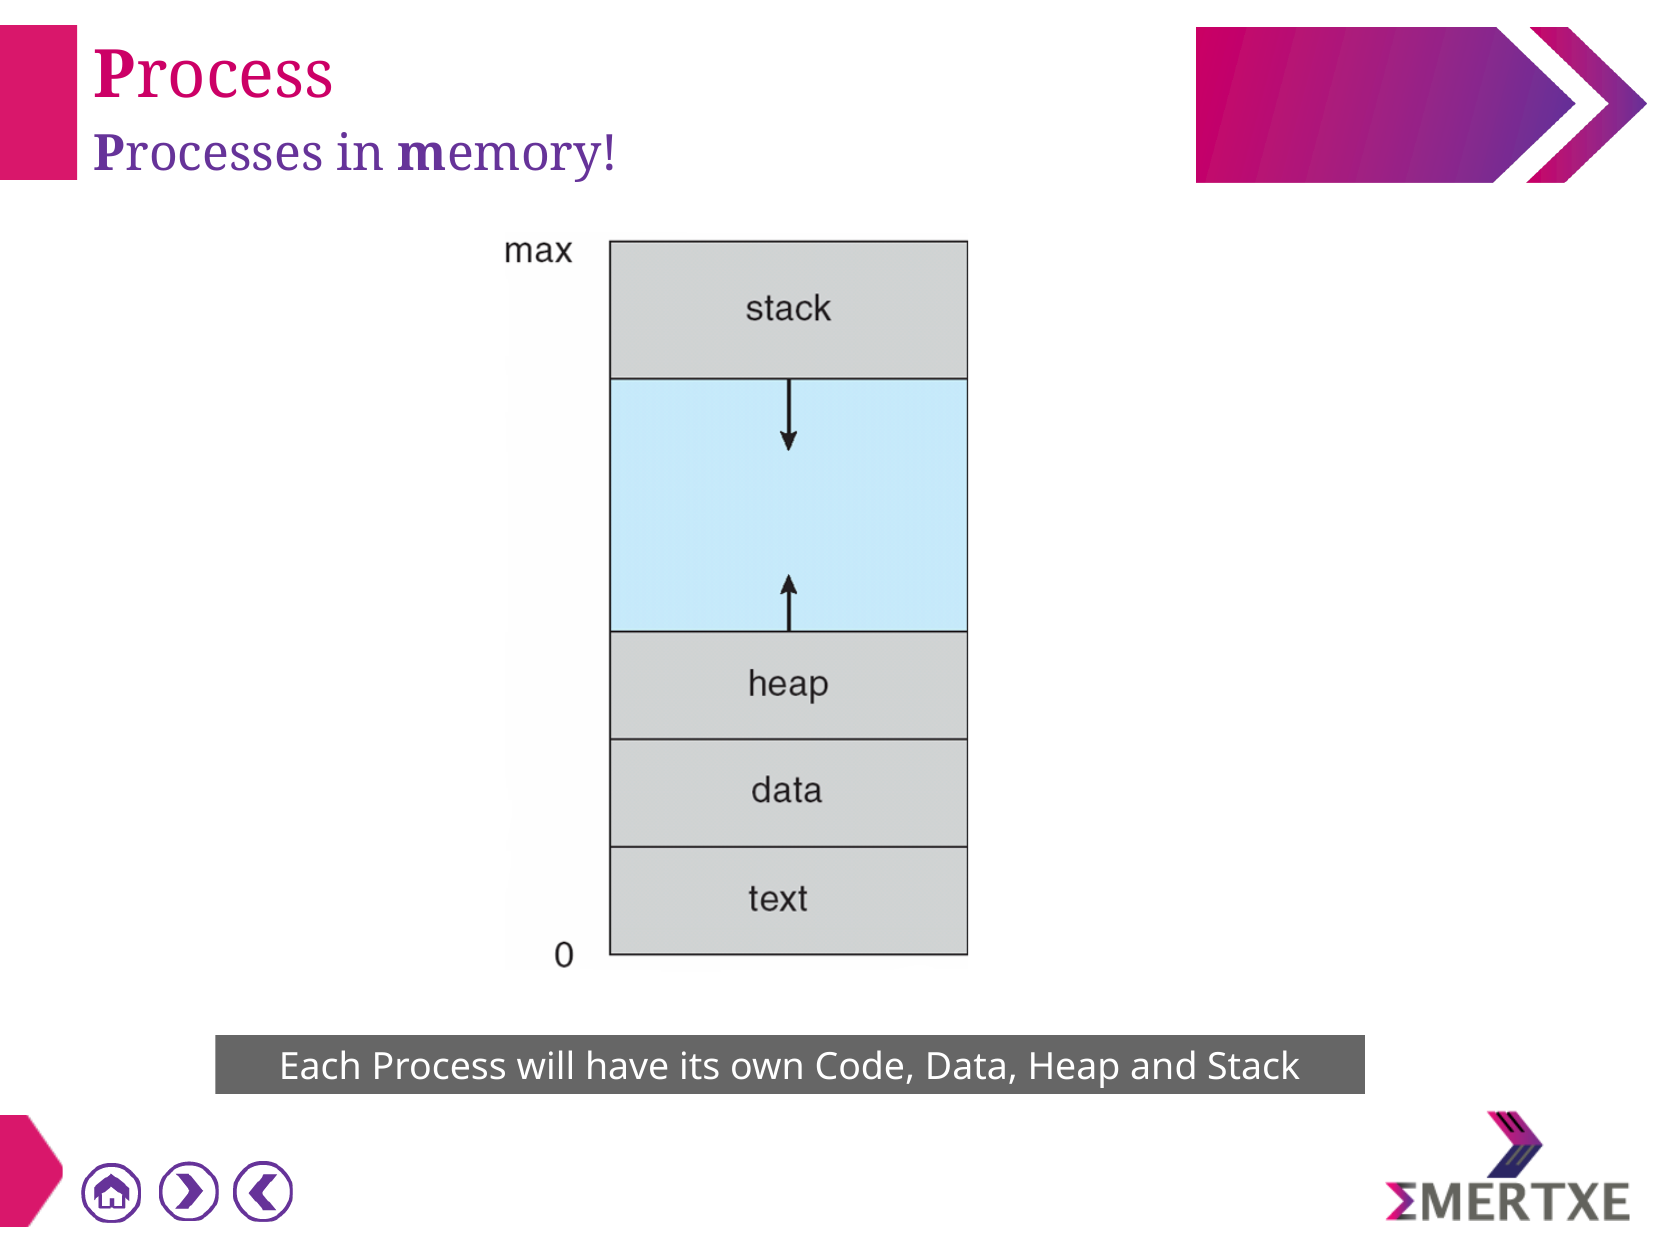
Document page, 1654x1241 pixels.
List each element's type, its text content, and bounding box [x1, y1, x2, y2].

picture [1571, 27, 1647, 183]
picture [1385, 1107, 1631, 1221]
picture [159, 1161, 219, 1222]
text_box Each Process will have its own Code, Data, Heap and Stack [215, 1035, 1365, 1094]
picture [81, 1163, 141, 1223]
title Process Processes in memory! [93, 2, 1571, 210]
picture [233, 1161, 293, 1222]
picture [497, 224, 976, 980]
